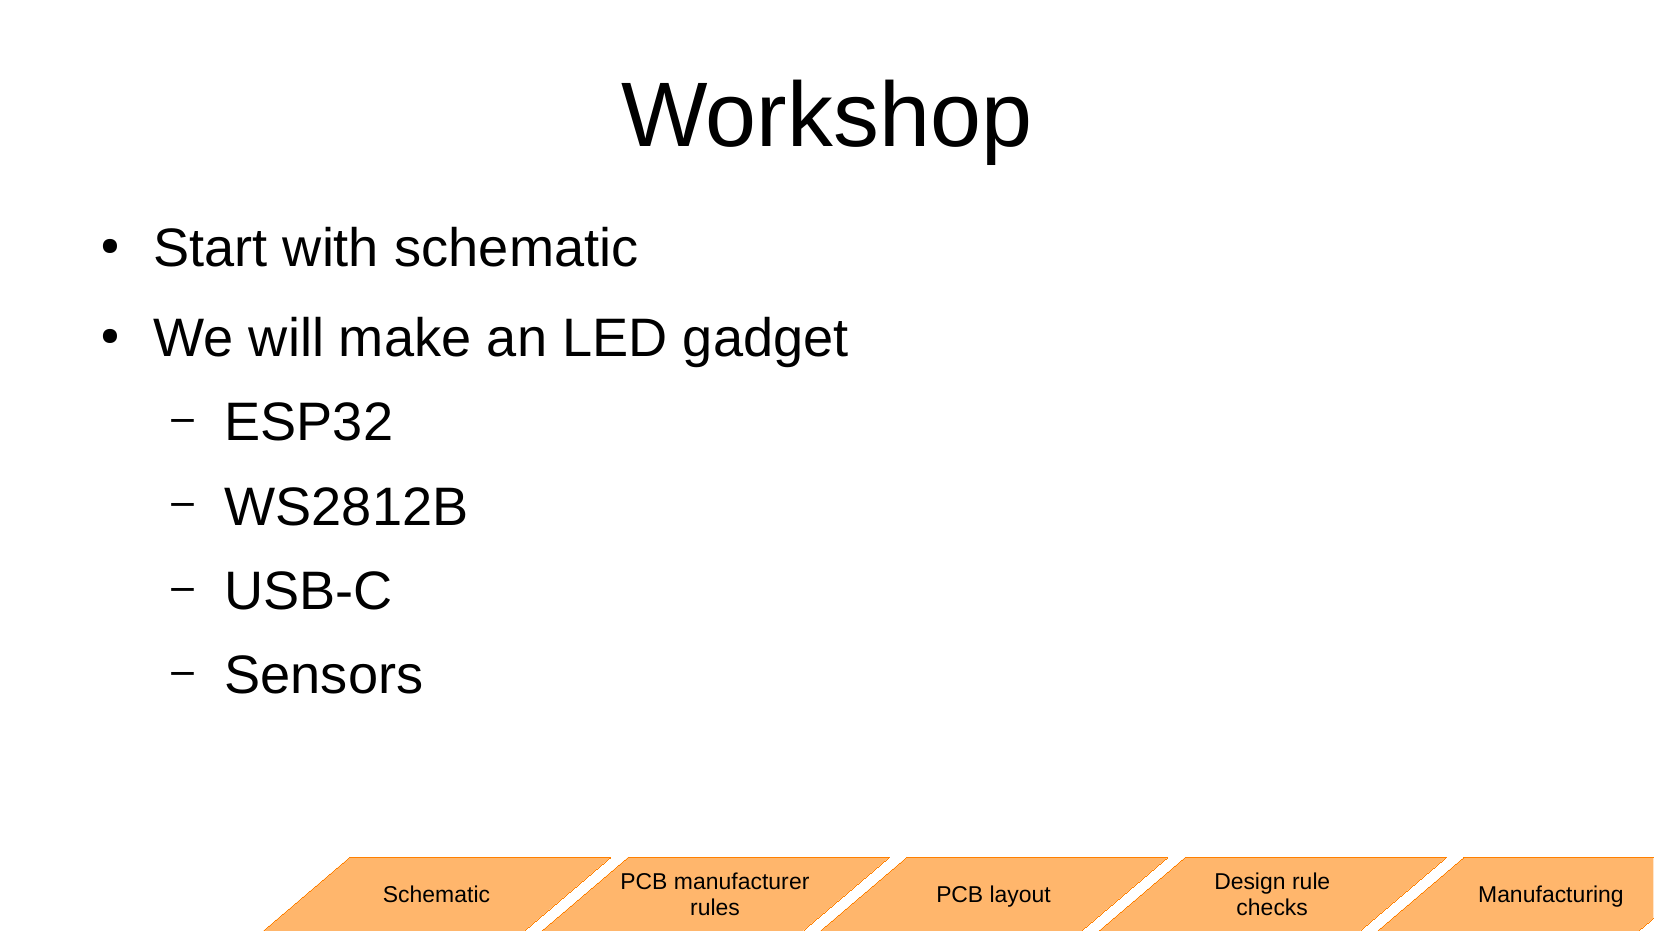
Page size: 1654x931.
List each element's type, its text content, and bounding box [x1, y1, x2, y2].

list Start with schematic We will make an LED gadget ESP32 WS2812B USB-C Sensors [82, 217, 1276, 758]
text_box PCB layout [820, 857, 1168, 931]
text_box Manufacturing [1377, 857, 1654, 931]
text_box Schematic [263, 857, 611, 931]
title Workshop [82, 37, 1571, 193]
text_box Design rule checks [1098, 857, 1447, 931]
text_box PCB manufacturer rules [541, 857, 890, 931]
